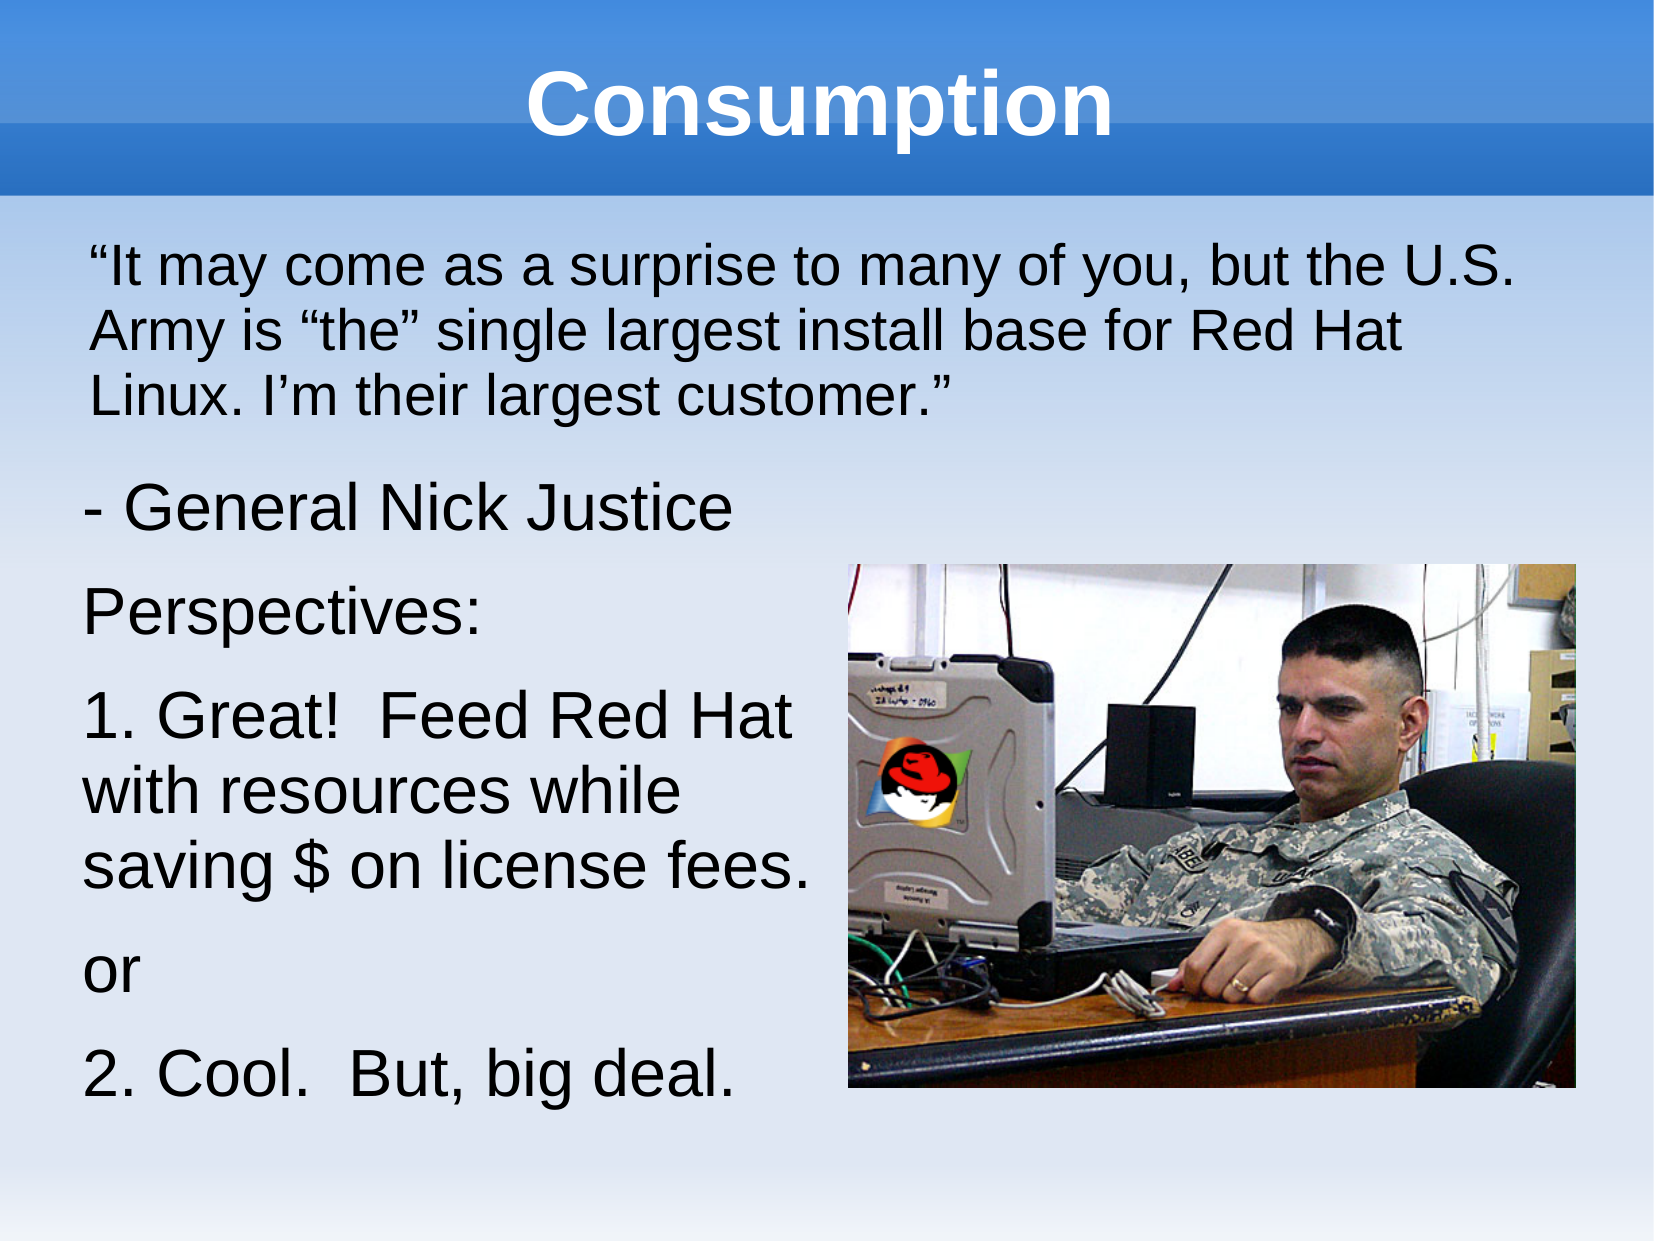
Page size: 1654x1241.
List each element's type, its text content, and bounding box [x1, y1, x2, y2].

text_box “It may come as a surprise to many of you, but the U.S. Army is “the” single largest install base for Red Hat Linux. I’m their largest customer.” [75, 225, 1576, 435]
list - General Nick Justice Perspectives: 1. Great! Feed Red Hat with resources while saving $ on license fees. or 2. Cool. But, big deal. [82, 435, 826, 1214]
title Consumption [76, 0, 1565, 208]
picture [0, 0, 1654, 1241]
